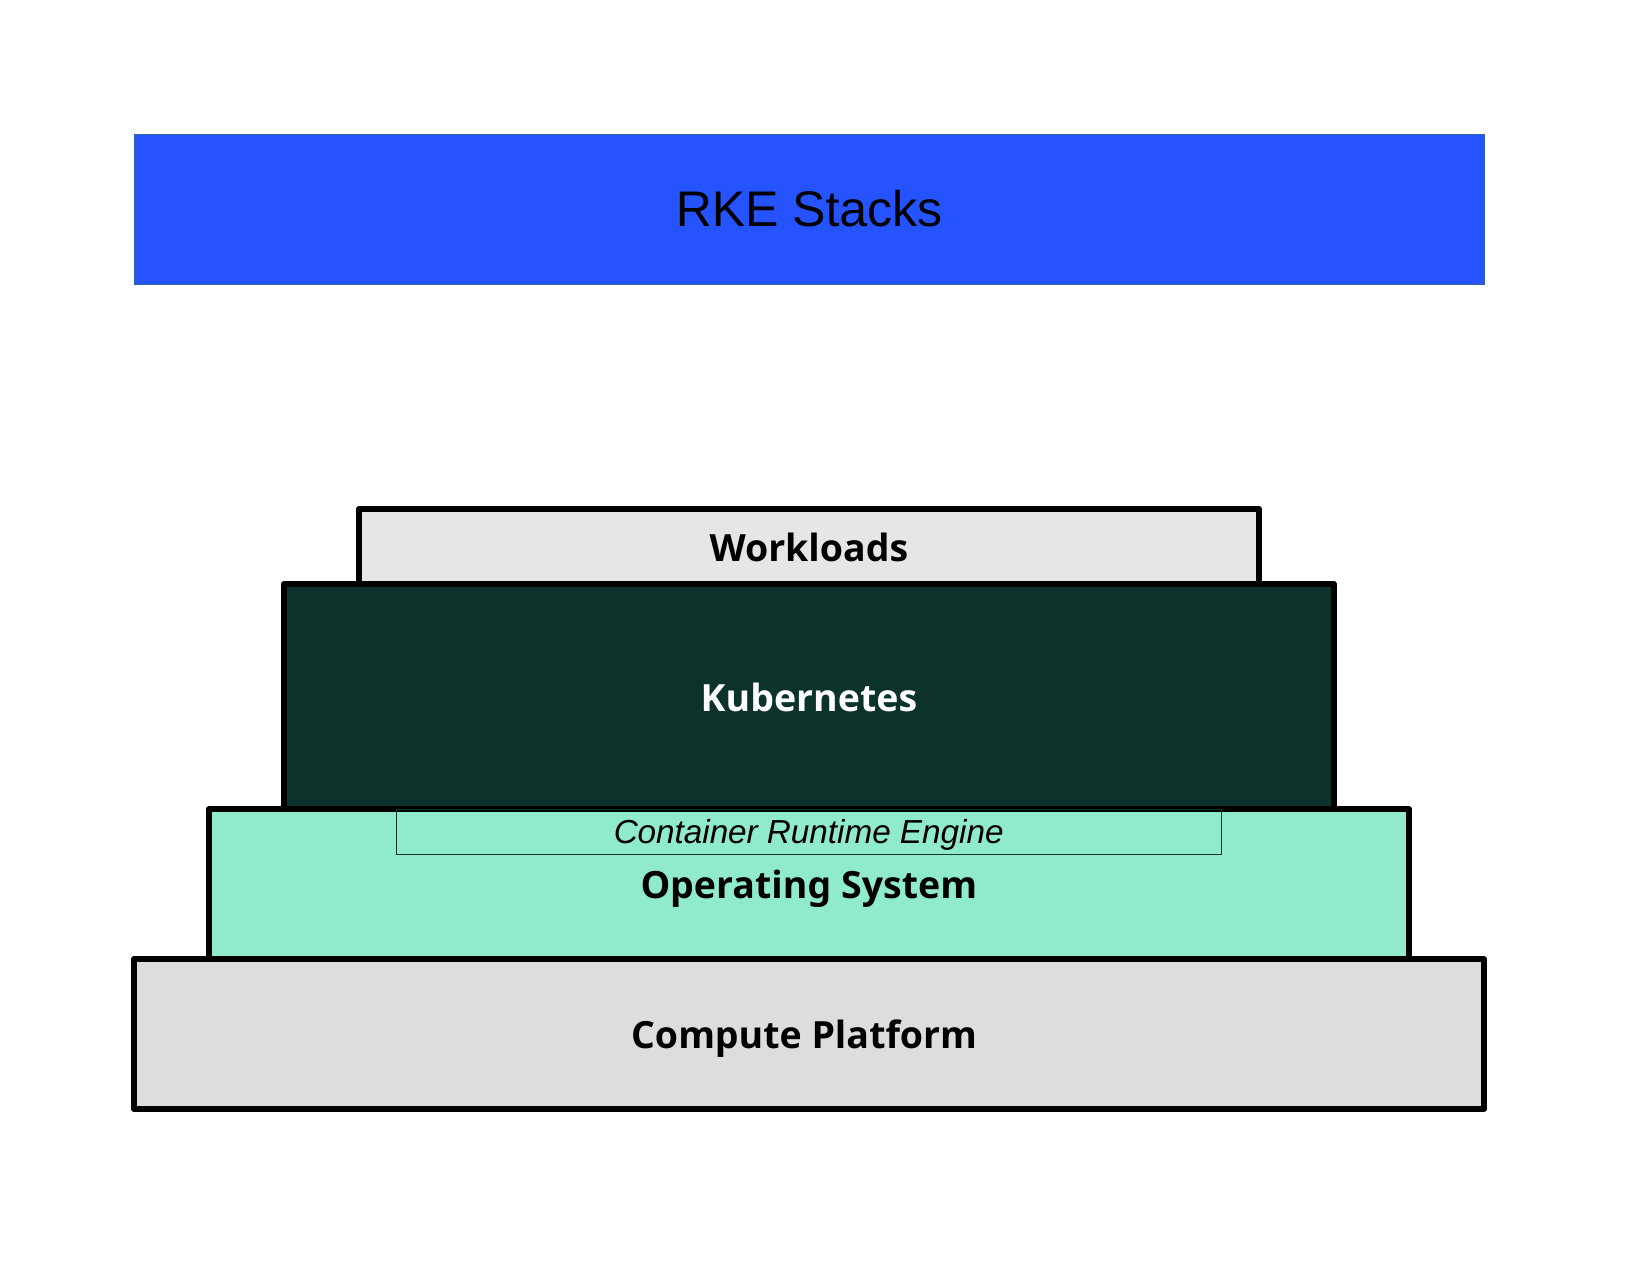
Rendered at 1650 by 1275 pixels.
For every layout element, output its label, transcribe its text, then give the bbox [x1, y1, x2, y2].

text_box Operating System [209, 809, 1410, 960]
text_box Workloads [359, 509, 1260, 585]
text_box Kubernetes [284, 584, 1335, 810]
text_box Container Runtime Engine [396, 809, 1222, 855]
text_box Compute Platform [134, 959, 1485, 1110]
text_box RKE Stacks [134, 134, 1485, 285]
